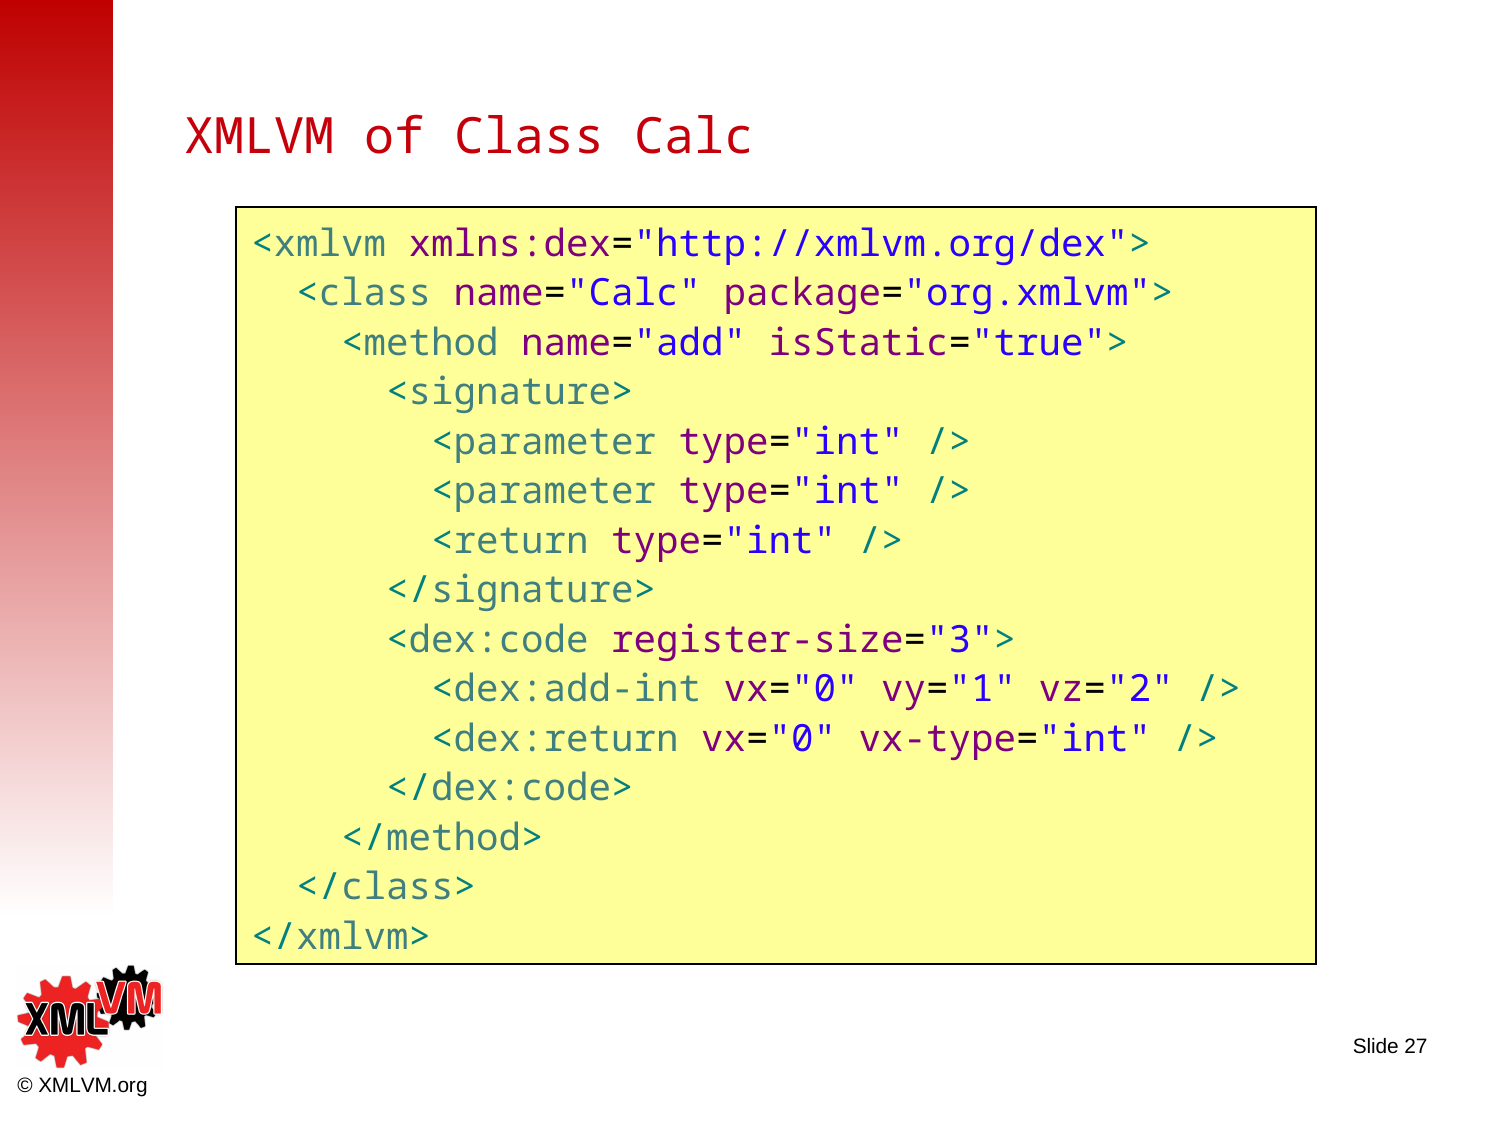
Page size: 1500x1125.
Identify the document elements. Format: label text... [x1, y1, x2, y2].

picture [16, 964, 164, 1069]
title XMLVM of Class Calc [170, 67, 1447, 207]
text_box <xmlvm xmlns:dex="http://xmlvm.org/dex"> <class name="Calc" package="org.xmlvm"> <method name="add" isStatic="true"> <signature> <parameter type="int" /> <parameter type="int" /> <return type="int" /> </signature> <dex:code register-size="3"> <dex:add-int vx="0" vy="1" vz="2" /> <dex:return vx="0" vx-type="int" /> </dex:code> </method> </class> </xmlvm> [236, 206, 1316, 965]
